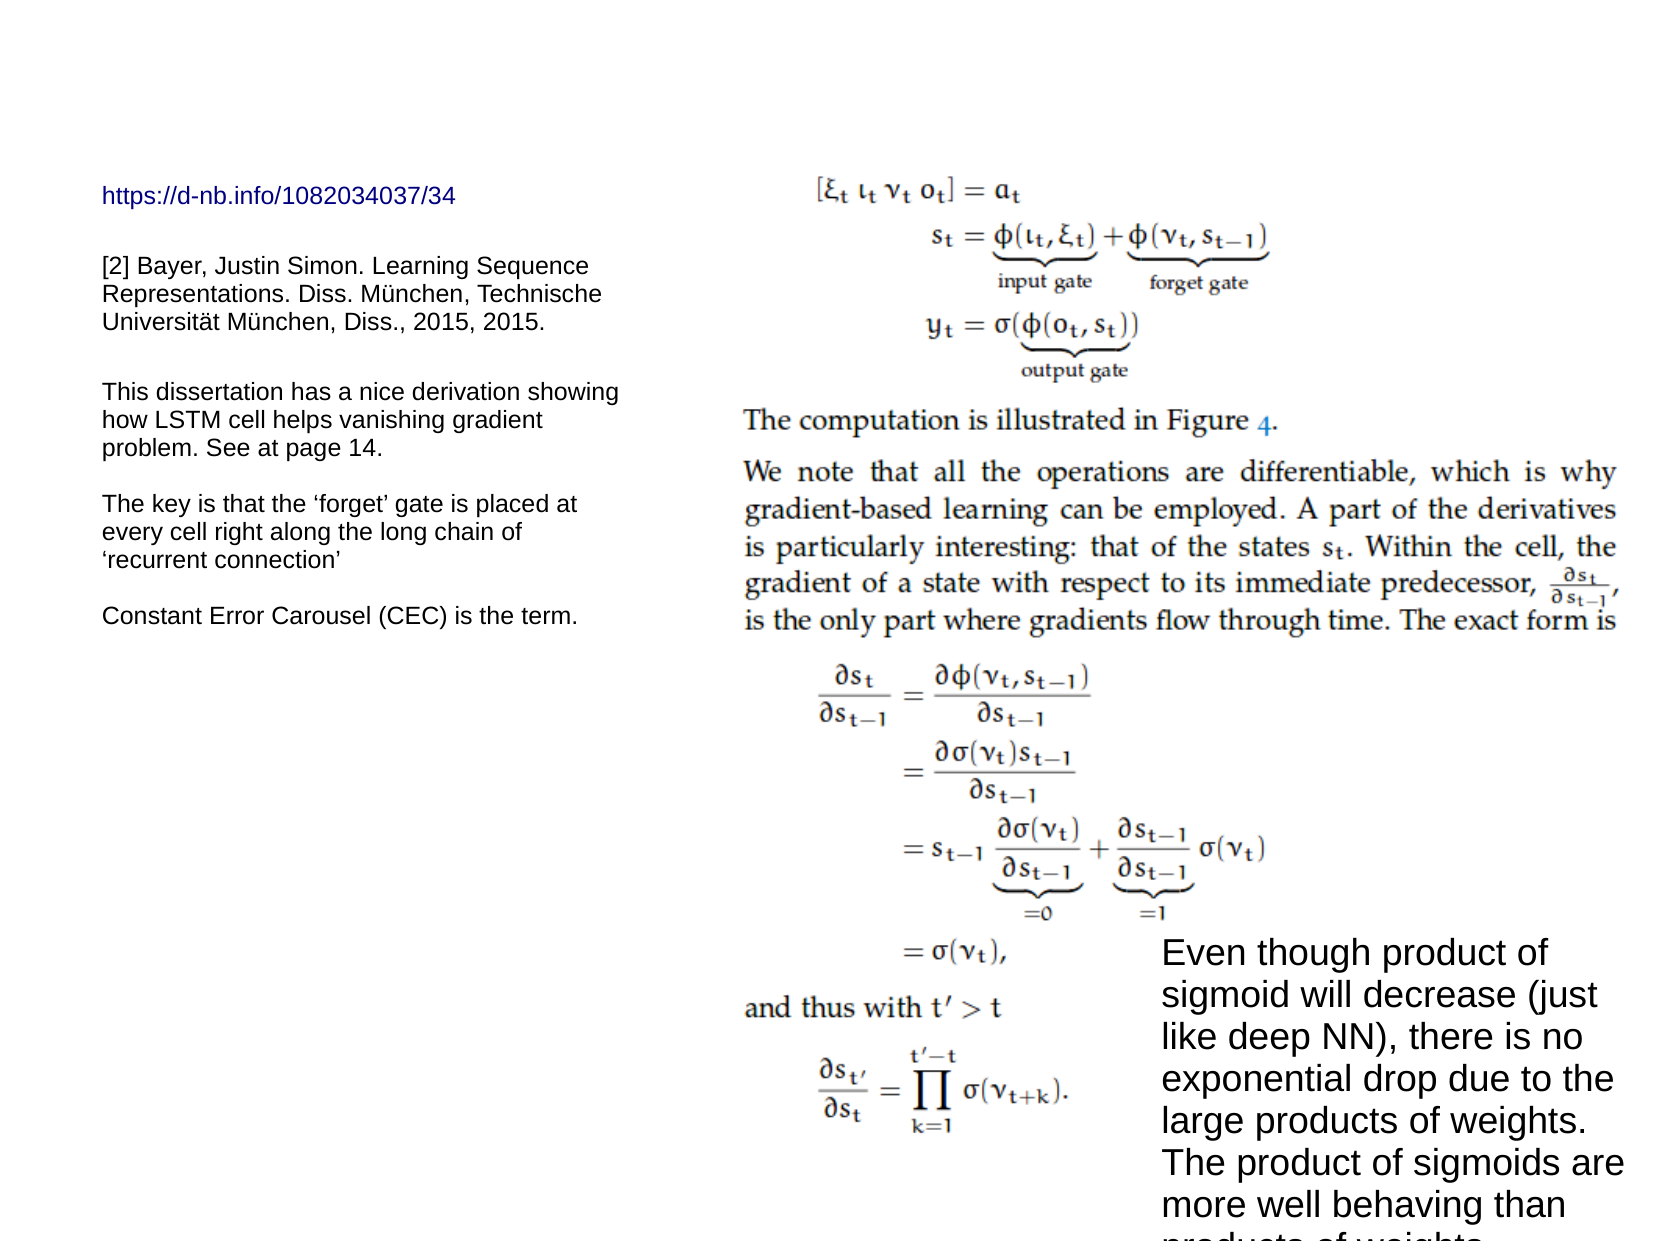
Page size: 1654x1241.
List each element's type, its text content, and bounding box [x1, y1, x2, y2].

text_box https://d-nb.info/1082034037/34 [2] Bayer, Justin Simon. Learning Sequence Representations. Diss. München, Technische Universität München, Diss., 2015, 2015. This dissertation has a nice derivation showing how LSTM cell helps vanishing gradient problem. See at page 14. The key is that the ‘forget’ gate is placed at every cell right along the long chain of ‘recurrent connection’ Constant Error Carousel (CEC) is the term. [87, 174, 646, 693]
picture [720, 147, 1642, 1156]
text_box Even though product of sigmoid will decrease (just like deep NN), there is no exponential drop due to the large products of weights. The product of sigmoids are more well behaving than products of weights. [1146, 924, 1642, 1241]
